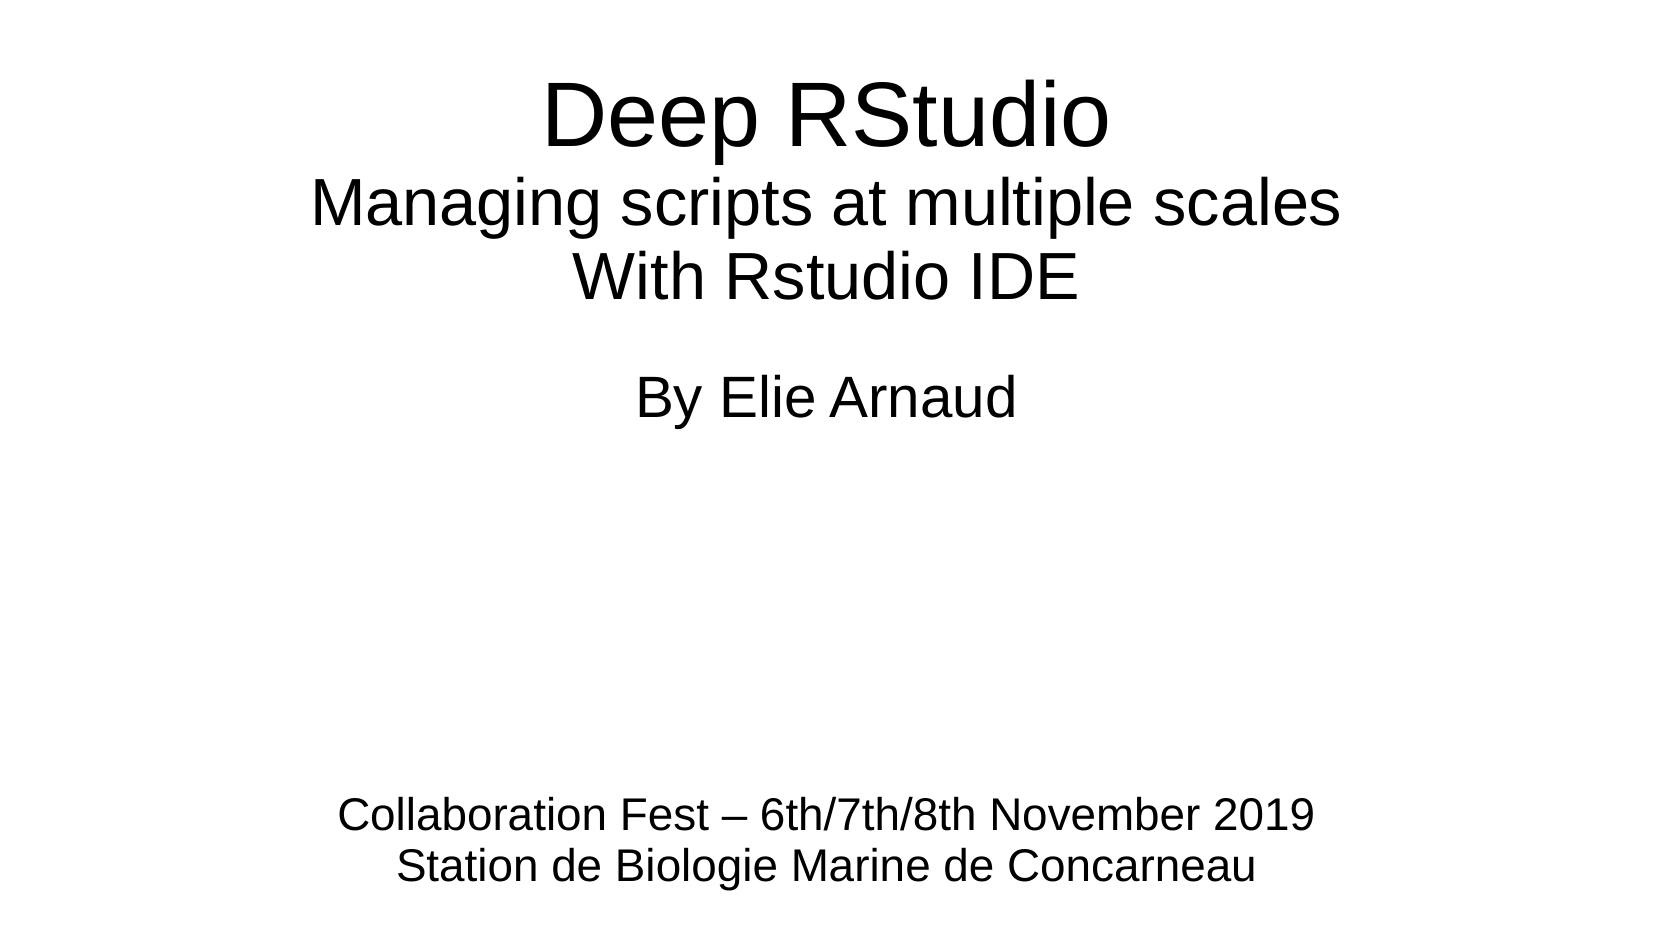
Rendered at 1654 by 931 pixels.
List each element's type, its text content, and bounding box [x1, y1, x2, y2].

title Deep RStudio [82, 37, 1571, 164]
subtitle Managing scripts at multiple scales With Rstudio IDE By Elie Arnaud Collaboration Fest – 6th/7th/8th November 2019 Station de Biologie Marine de Concarneau [82, 164, 1571, 892]
